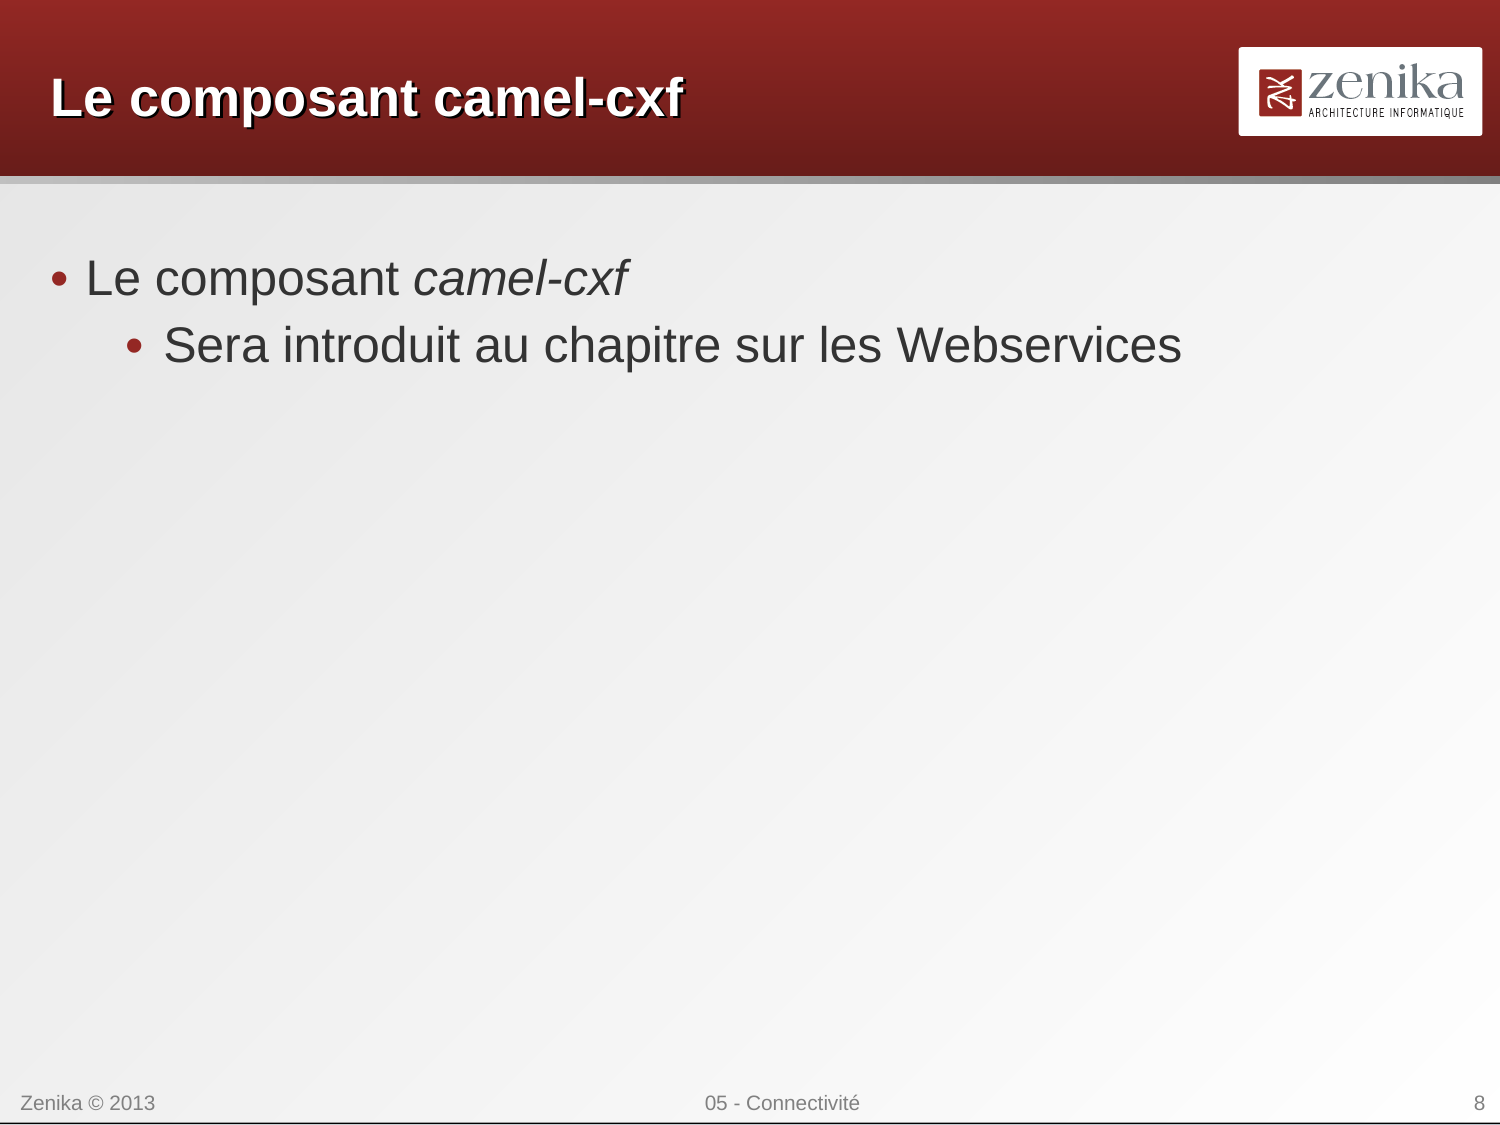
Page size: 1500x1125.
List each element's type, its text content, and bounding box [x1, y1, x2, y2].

list Le composant camel-cxf Sera introduit au chapitre sur les Webservices [50, 250, 1477, 1064]
title Le composant camel-cxf [50, 22, 1241, 172]
picture [1257, 58, 1464, 125]
